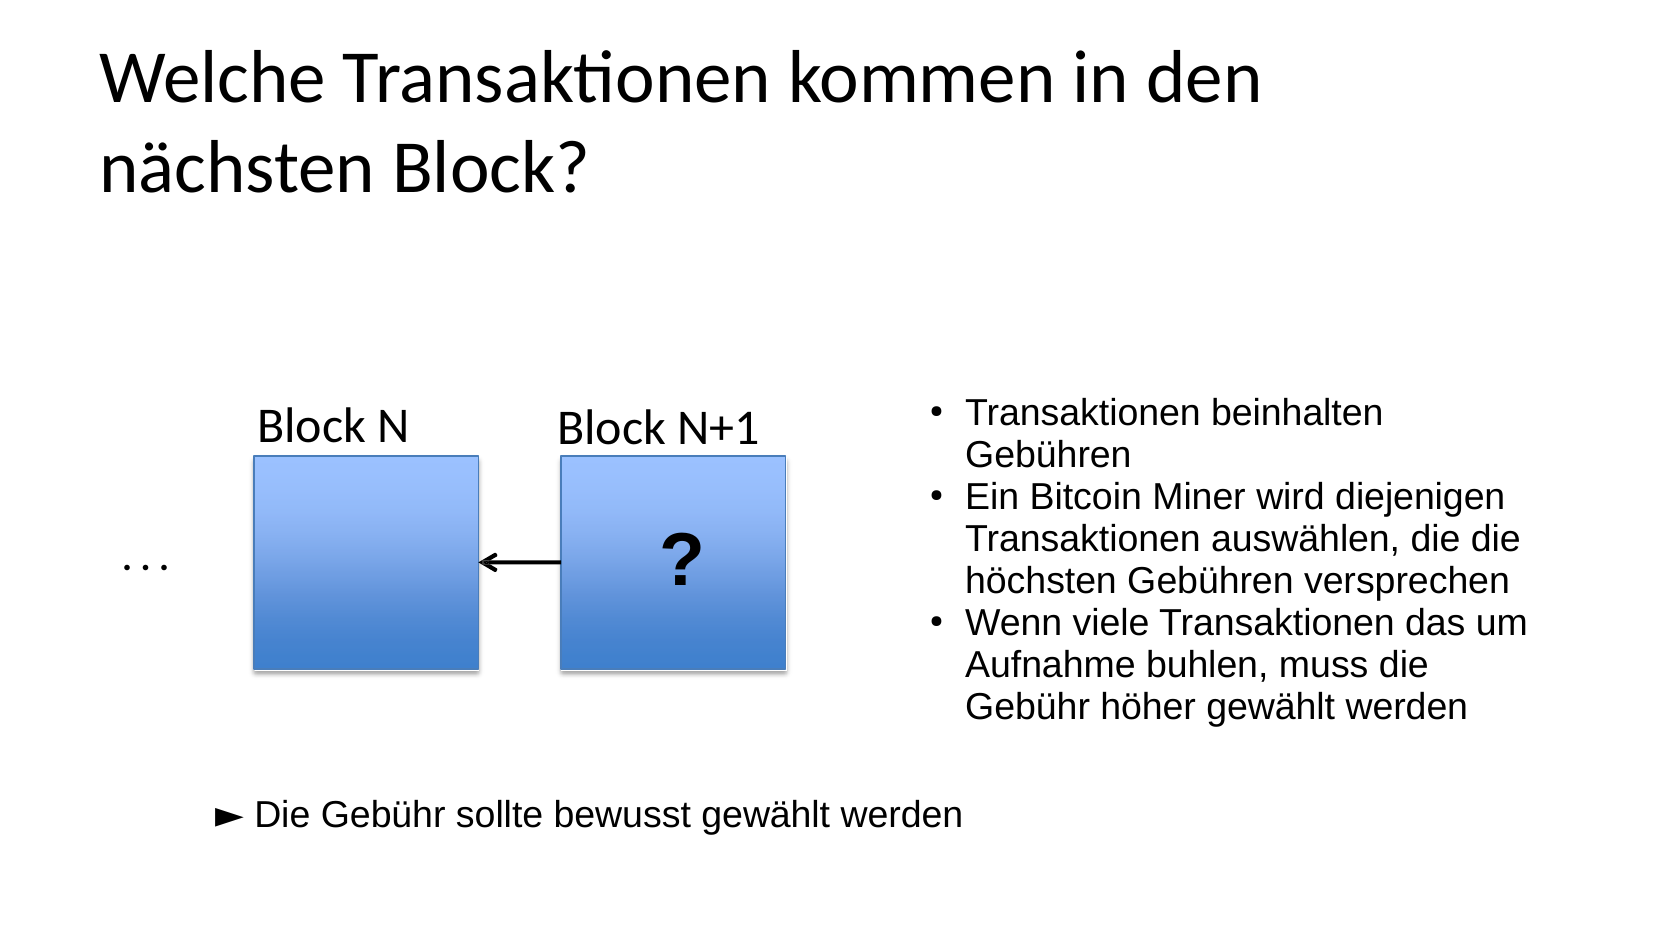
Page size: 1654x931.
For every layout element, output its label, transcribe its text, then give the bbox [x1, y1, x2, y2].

text_box . . . [120, 532, 224, 578]
text_box Block N [254, 392, 498, 453]
title Welche Transaktionen kommen in den nächsten Block? [99, 27, 1555, 193]
text_box Transaktionen beinhalten Gebühren Ein Bitcoin Miner wird diejenigen Transaktionen auswählen, die die höchsten Gebühren versprechen Wenn viele Transaktionen das um Aufnahme buhlen, muss die Gebühr höher gewählt werden [915, 342, 1546, 736]
text_box Block N+1 [555, 394, 820, 455]
text_box [246, 452, 794, 681]
text_box ? [644, 510, 721, 609]
text_box ► Die Gebühr sollte bewusst gewählt werden [165, 780, 1096, 879]
